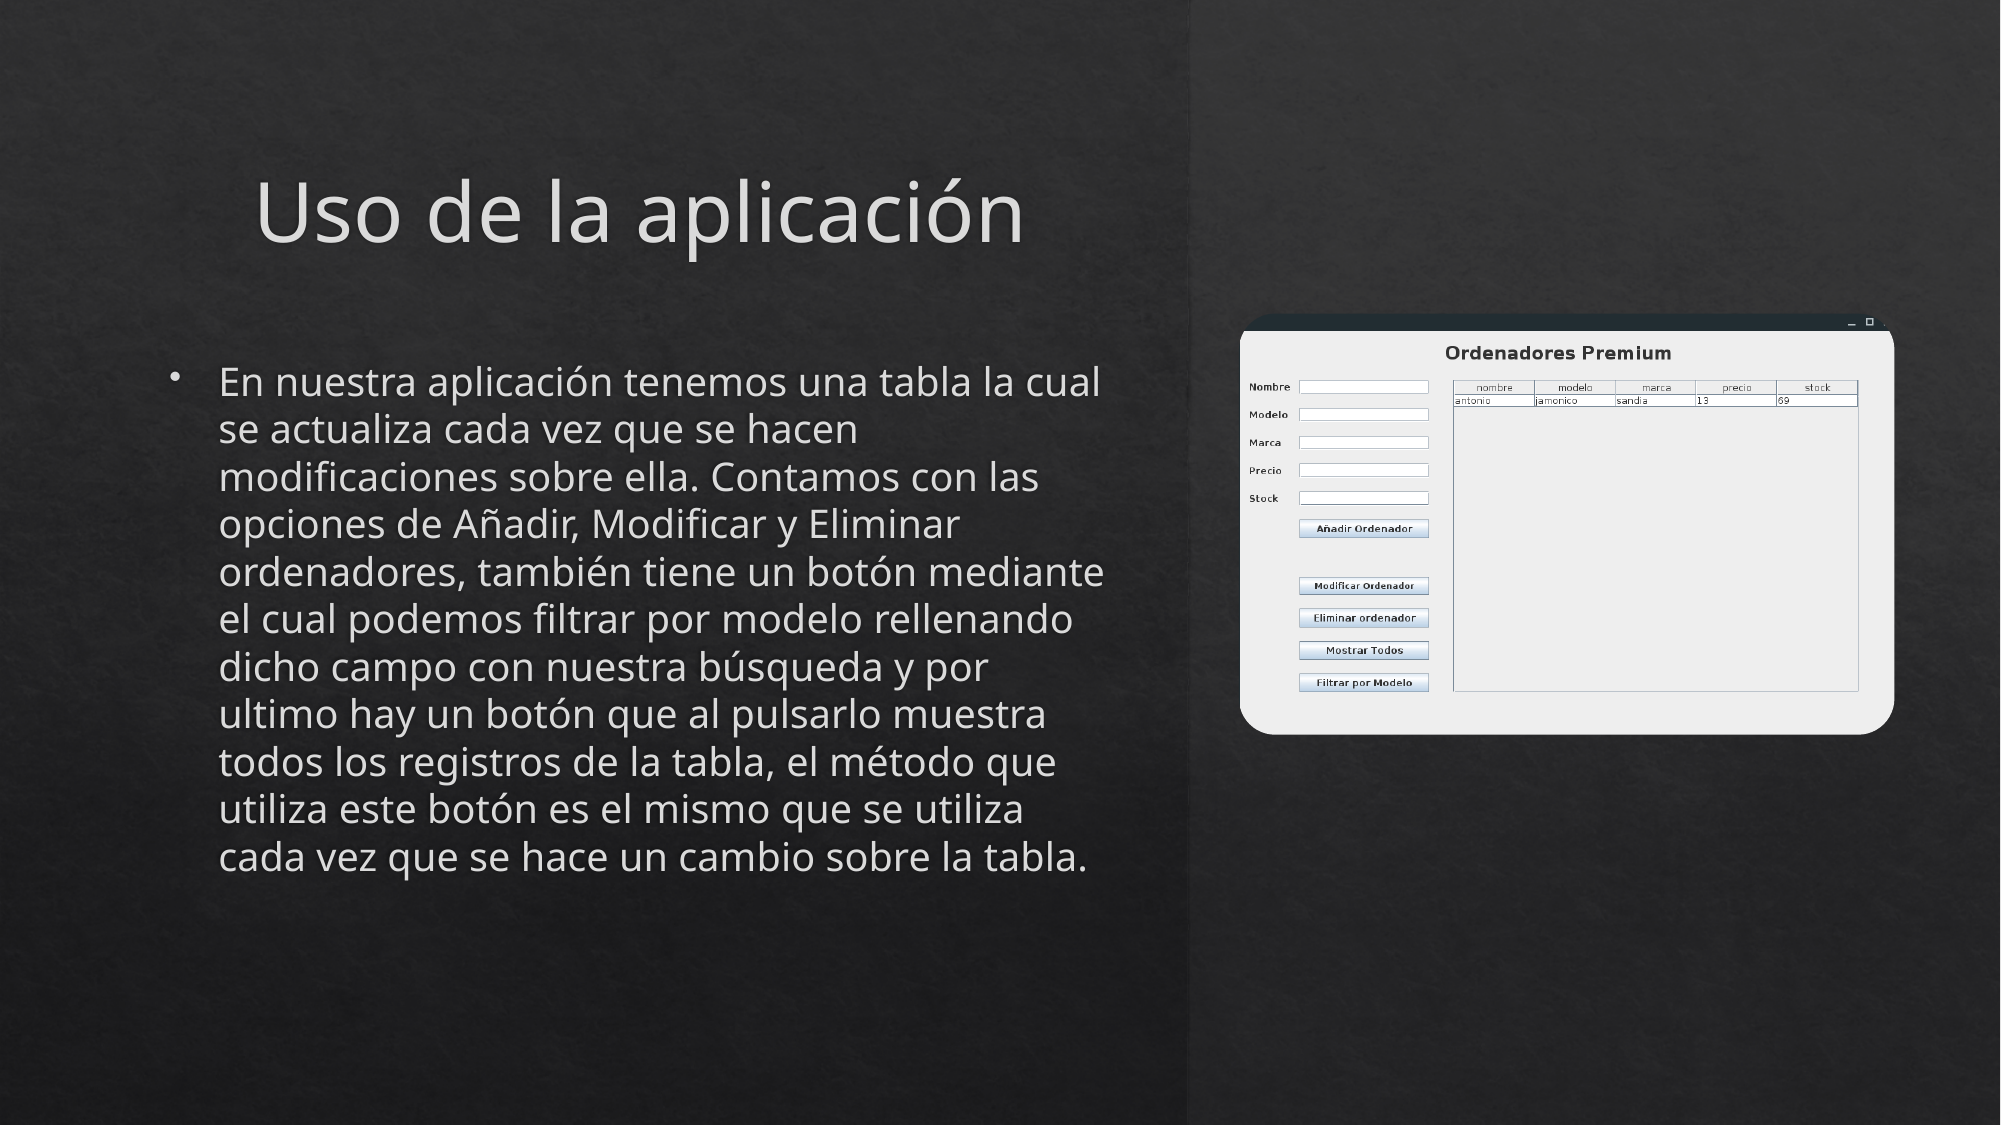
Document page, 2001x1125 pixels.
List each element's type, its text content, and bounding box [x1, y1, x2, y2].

picture [0, 0, 2001, 1125]
title Uso de la aplicación [149, 99, 1131, 319]
list En nuestra aplicación tenemos una tabla la cual se actualiza cada vez que se hacen modificaciones sobre ella. Contamos con las opciones de Añadir, Modificar y Eliminar ordenadores, también tiene un botón mediante el cual podemos filtrar por modelo rellenando dicho campo con nuestra búsqueda y por ultimo hay un botón que al pulsarlo muestra todos los registros de la tabla, el método que utiliza este botón es el mismo que se utiliza cada vez que se hace un cambio sobre la tabla. [149, 349, 1131, 935]
text_box [1238, 313, 1895, 735]
